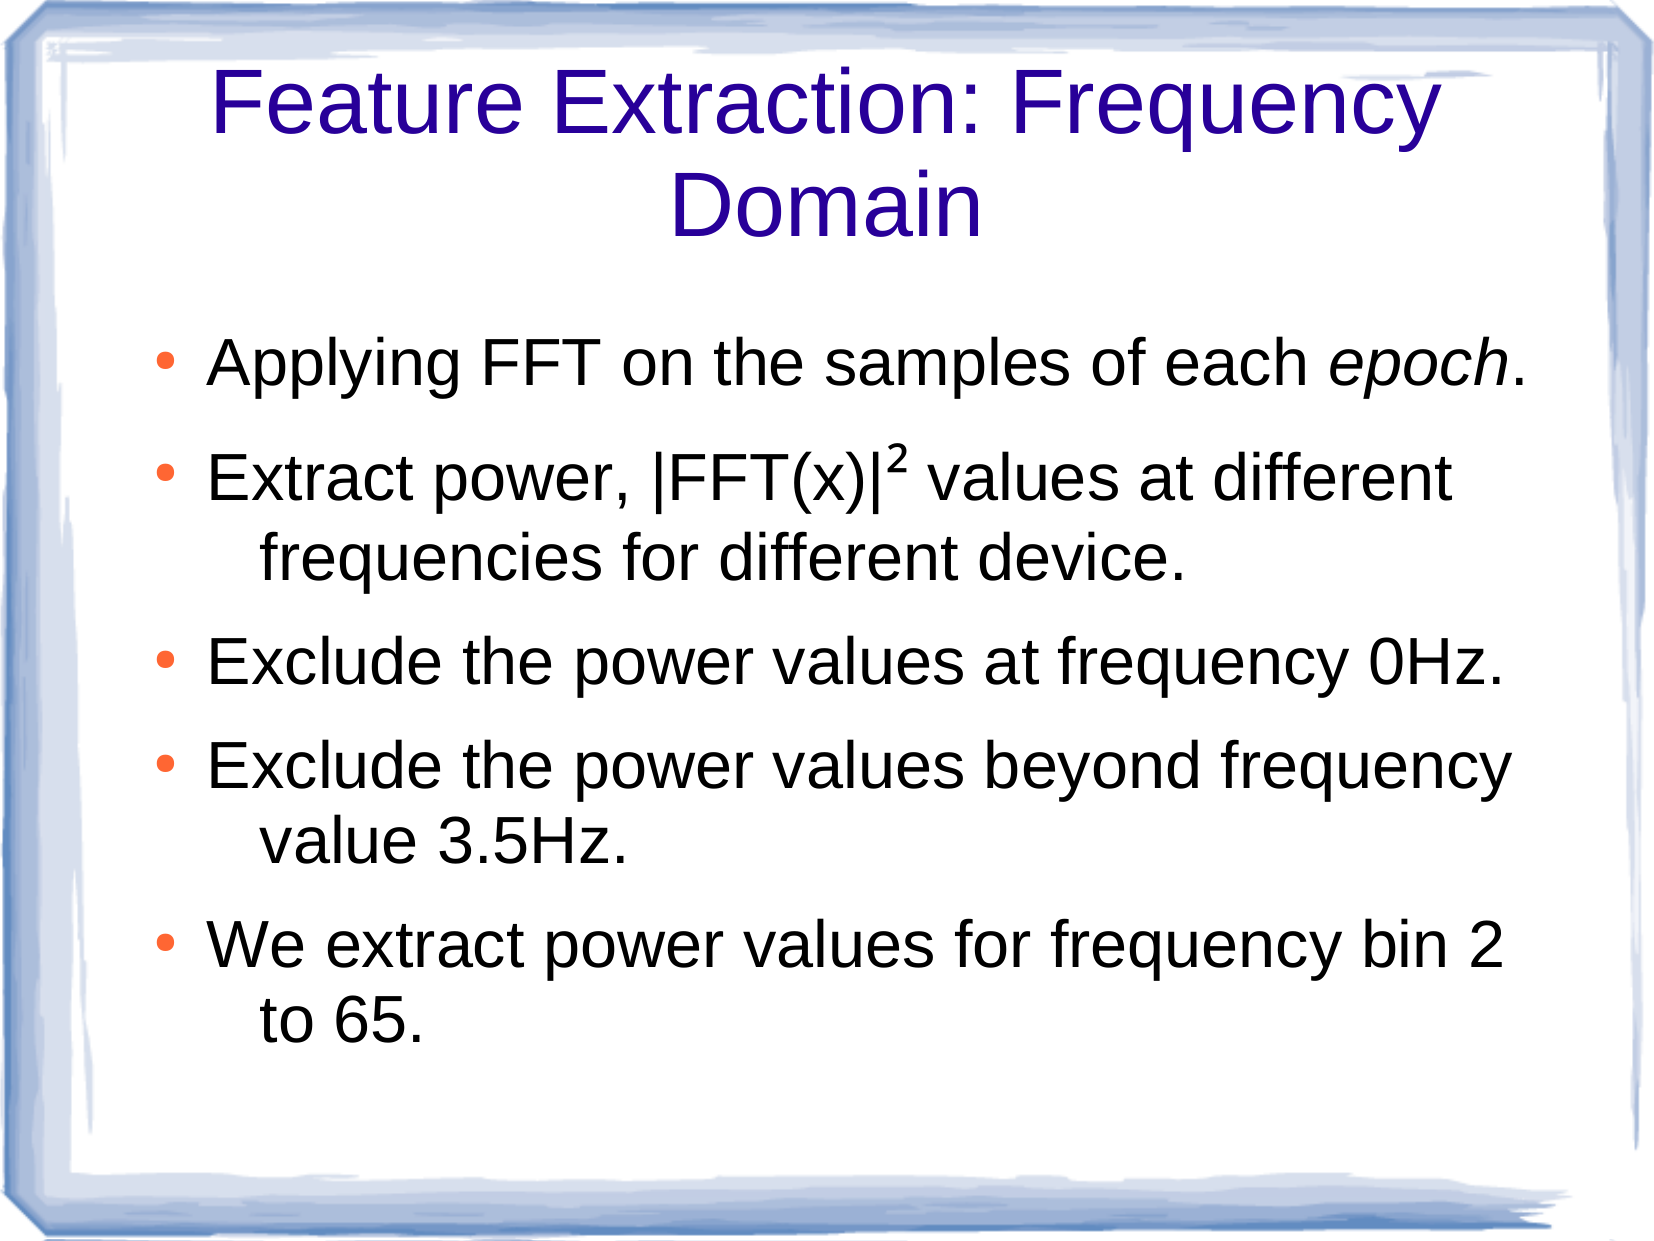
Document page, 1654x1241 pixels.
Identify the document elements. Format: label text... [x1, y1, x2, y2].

title Feature Extraction: Frequency Domain [82, 50, 1571, 256]
list Applying FFT on the samples of each epoch. Extract power, |FFT(x)|² values at different frequencies for different device. Exclude the power values at frequency 0Hz. Exclude the power values beyond frequency value 3.5Hz. We extract power values for frequency bin 2 to 65. [118, 324, 1571, 1042]
picture [0, 0, 1654, 1241]
